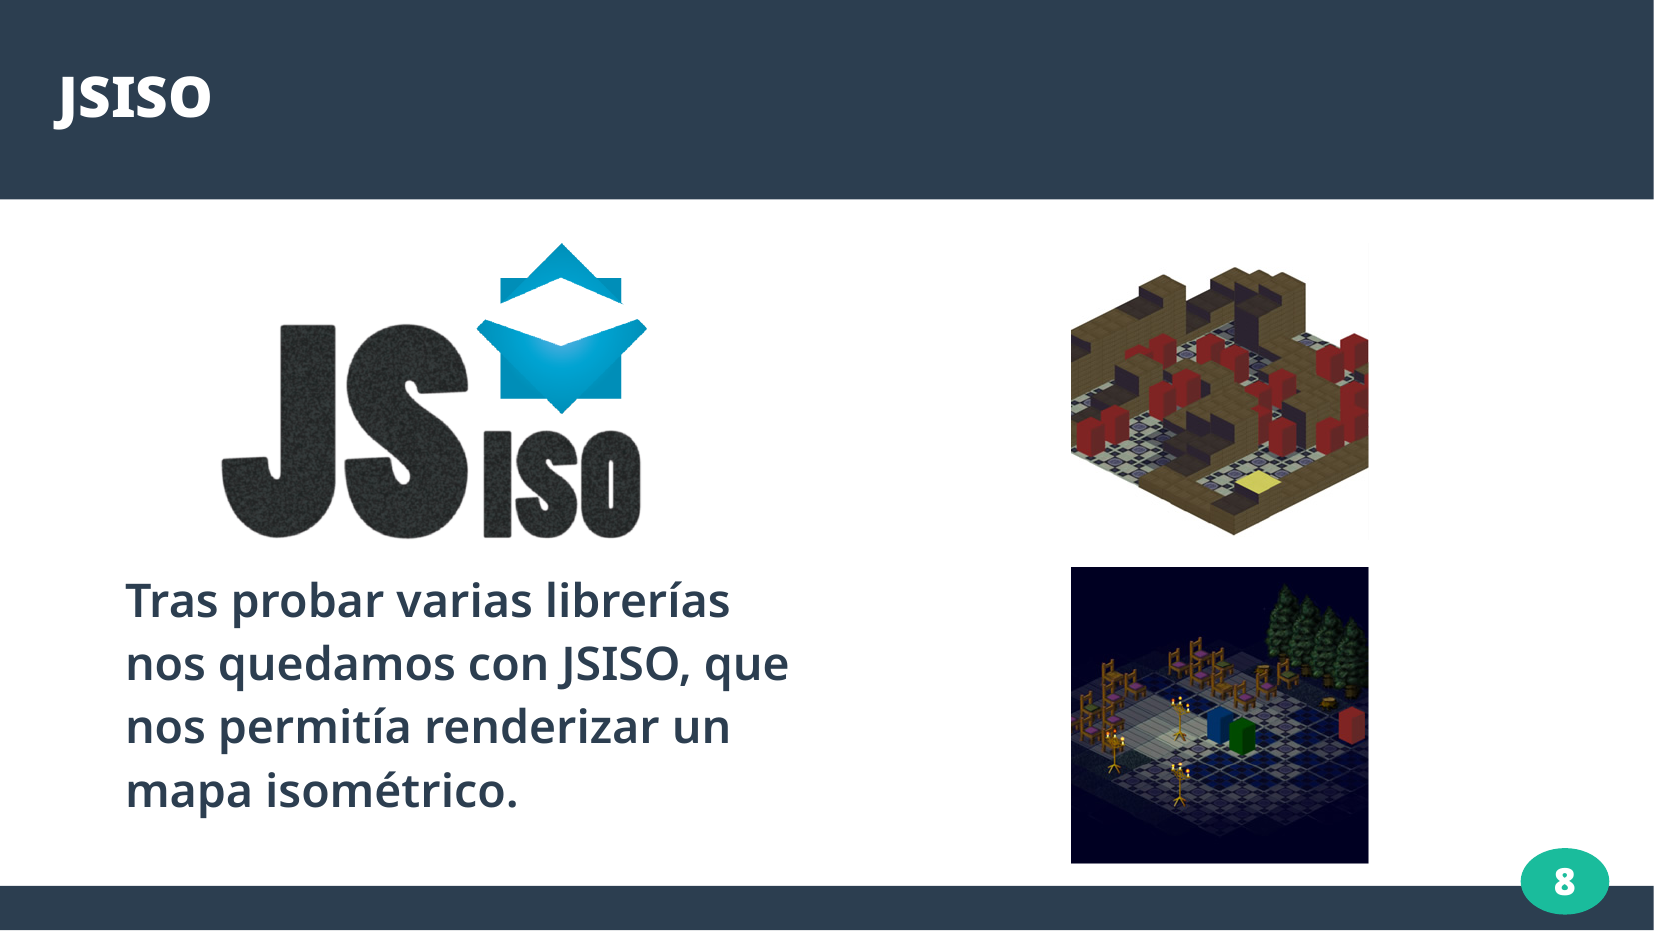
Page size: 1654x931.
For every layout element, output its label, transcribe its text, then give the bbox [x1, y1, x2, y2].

list Tras probar varias librerías nos quedamos con JSISO, que nos permitía renderizar un mapa isométrico. [59, 567, 809, 864]
picture [220, 243, 647, 540]
title JSISO [59, 37, 1595, 155]
picture [1071, 243, 1369, 540]
picture [1071, 567, 1369, 864]
